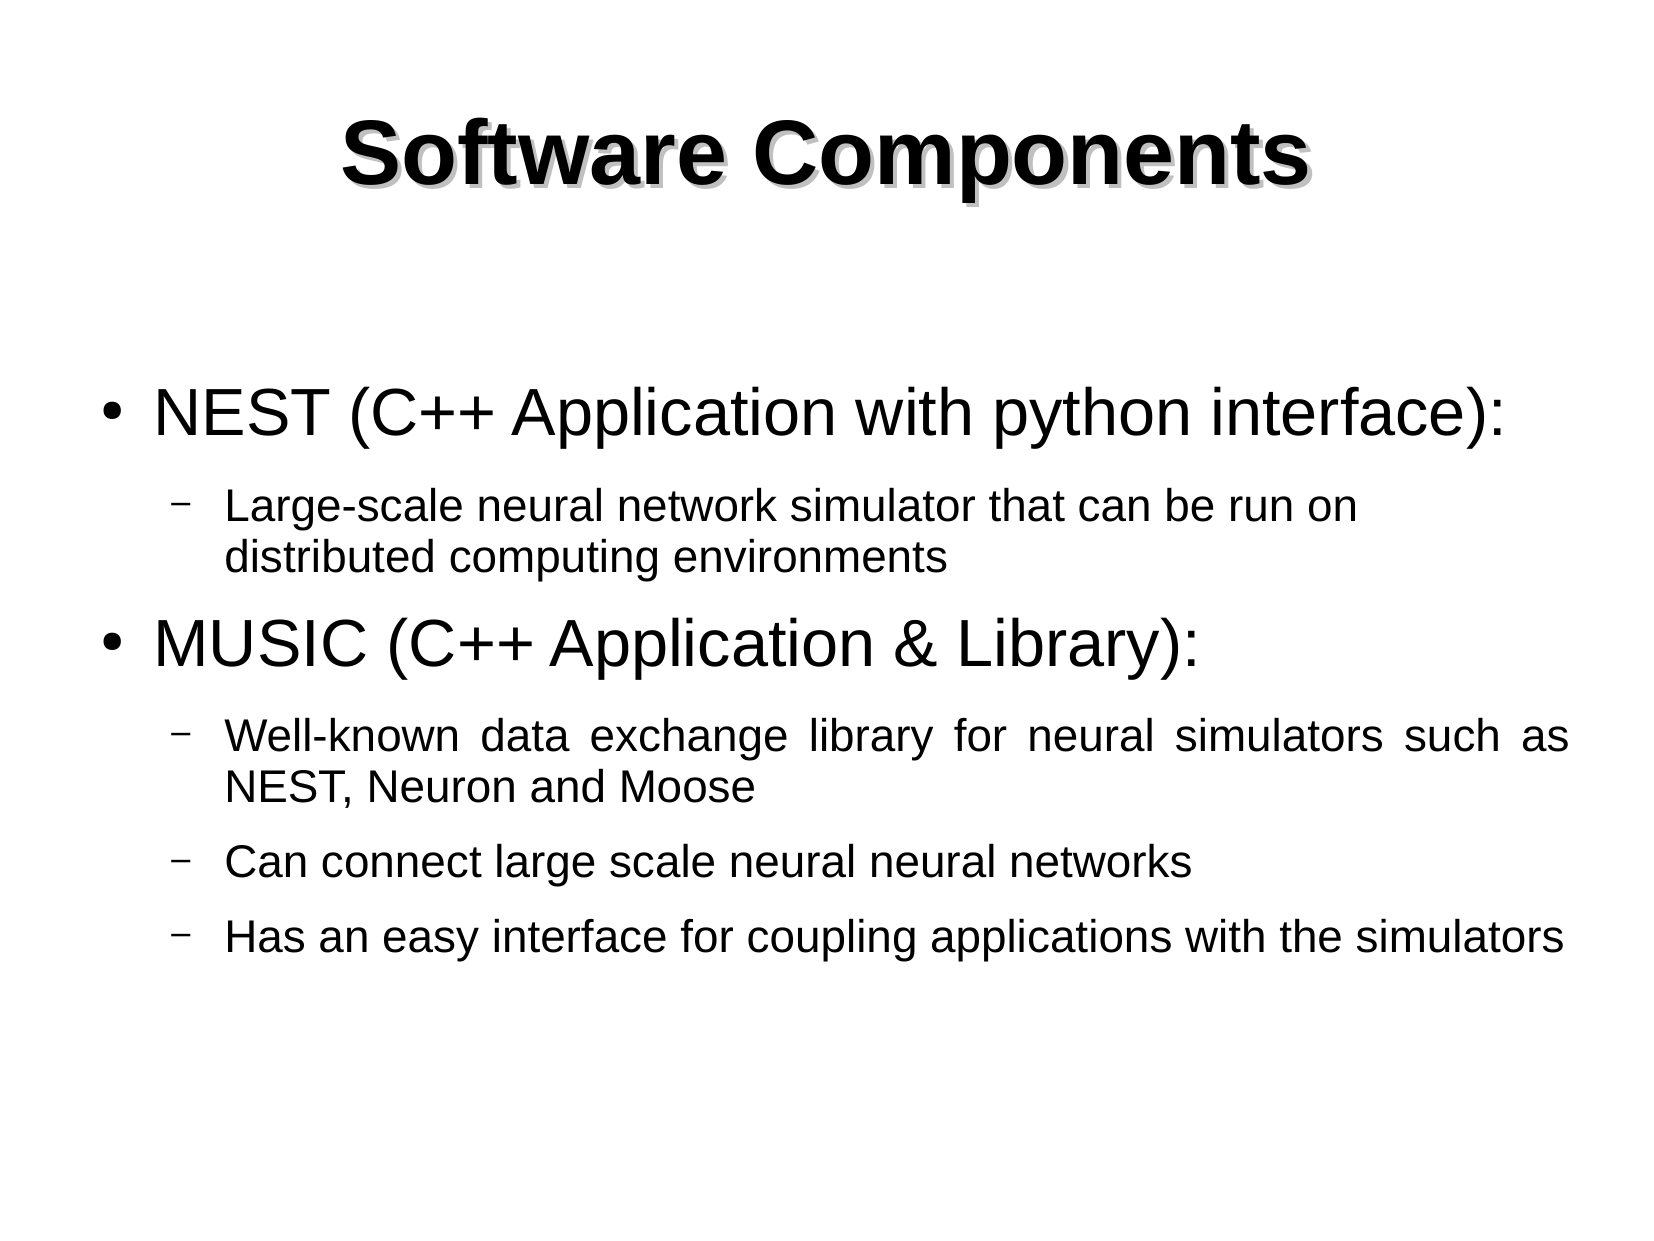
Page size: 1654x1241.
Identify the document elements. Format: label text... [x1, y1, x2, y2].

list NEST (C++ Application with python interface): Large-scale neural network simulator that can be run on distributed computing environments MUSIC (C++ Application & Library): Well-known data exchange library for neural simulators such as NEST, Neuron and Moose Can connect large scale neural neural networks Has an easy interface for coupling applications with the simulators [82, 290, 1571, 1010]
title Software Components [82, 49, 1571, 257]
